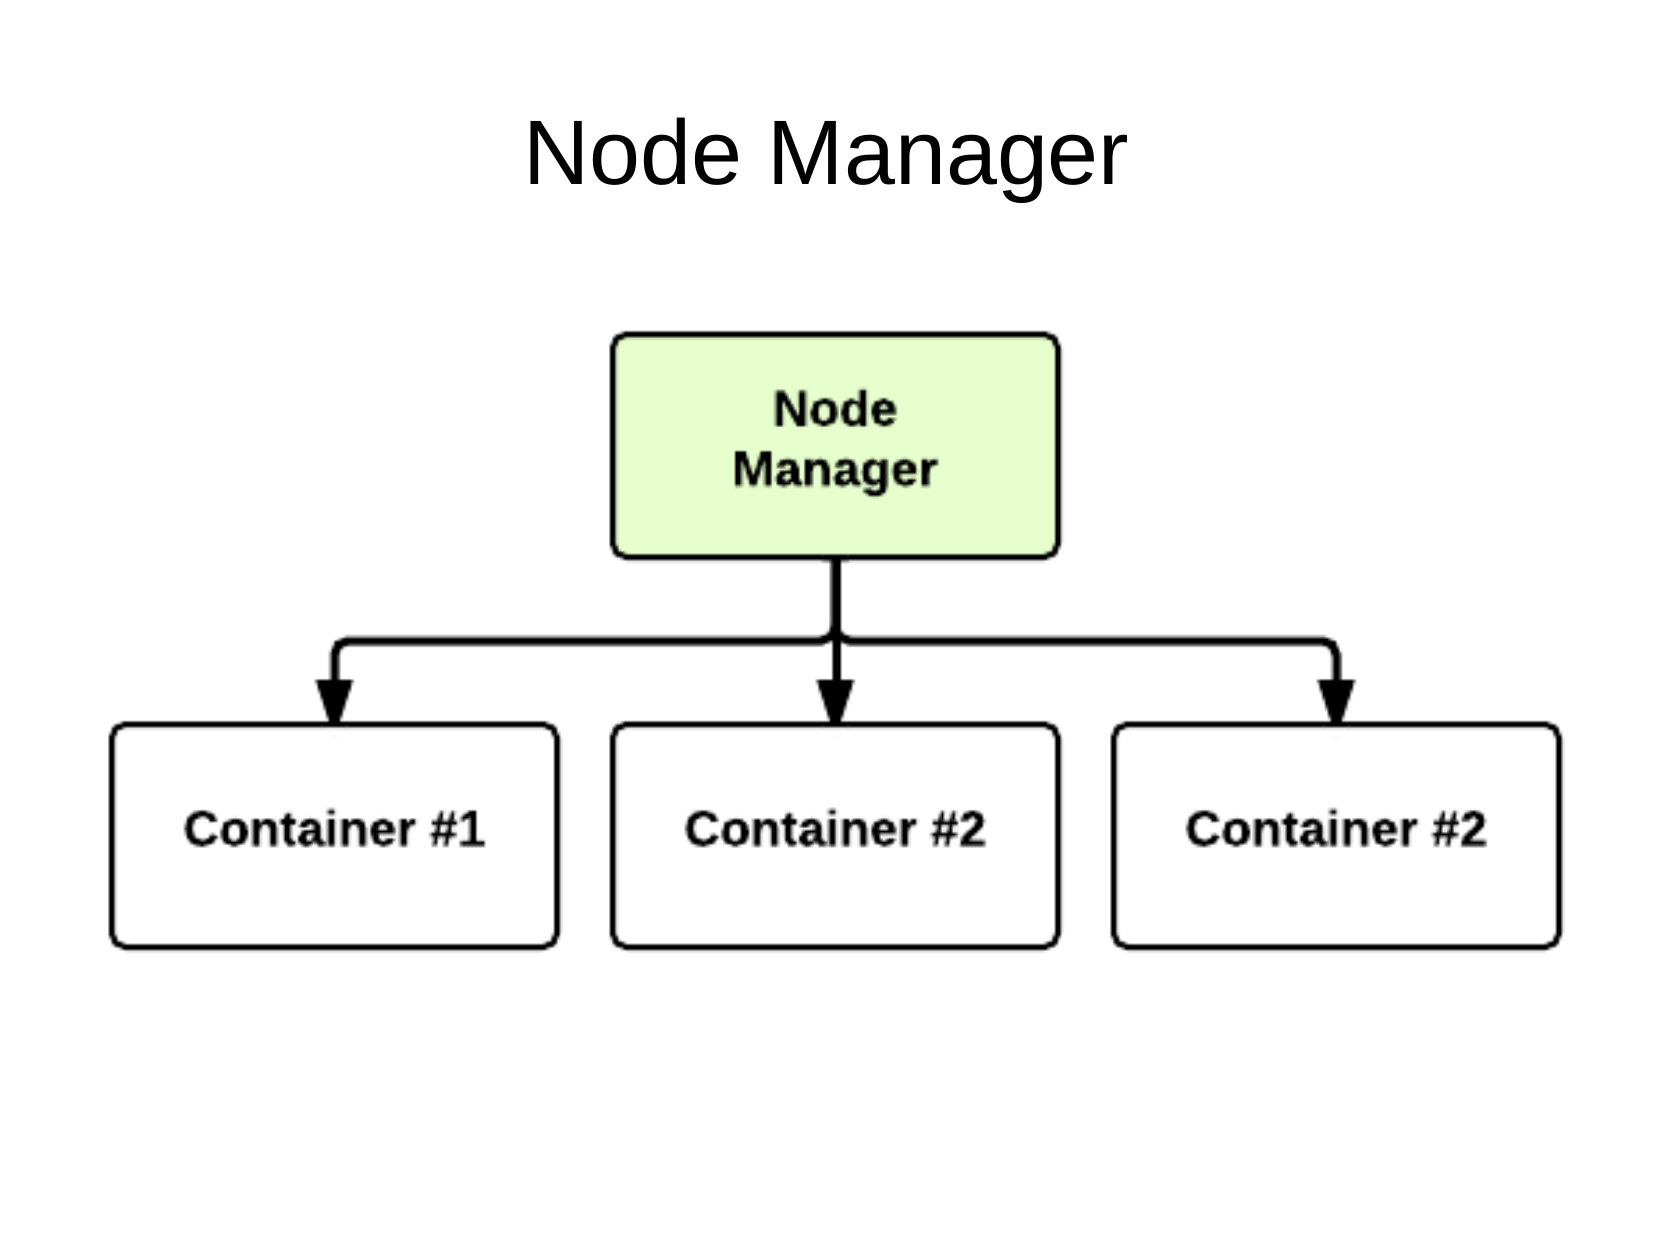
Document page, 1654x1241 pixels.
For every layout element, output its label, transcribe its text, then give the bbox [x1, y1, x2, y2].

title Node Manager [82, 49, 1571, 257]
picture [82, 299, 1571, 1001]
